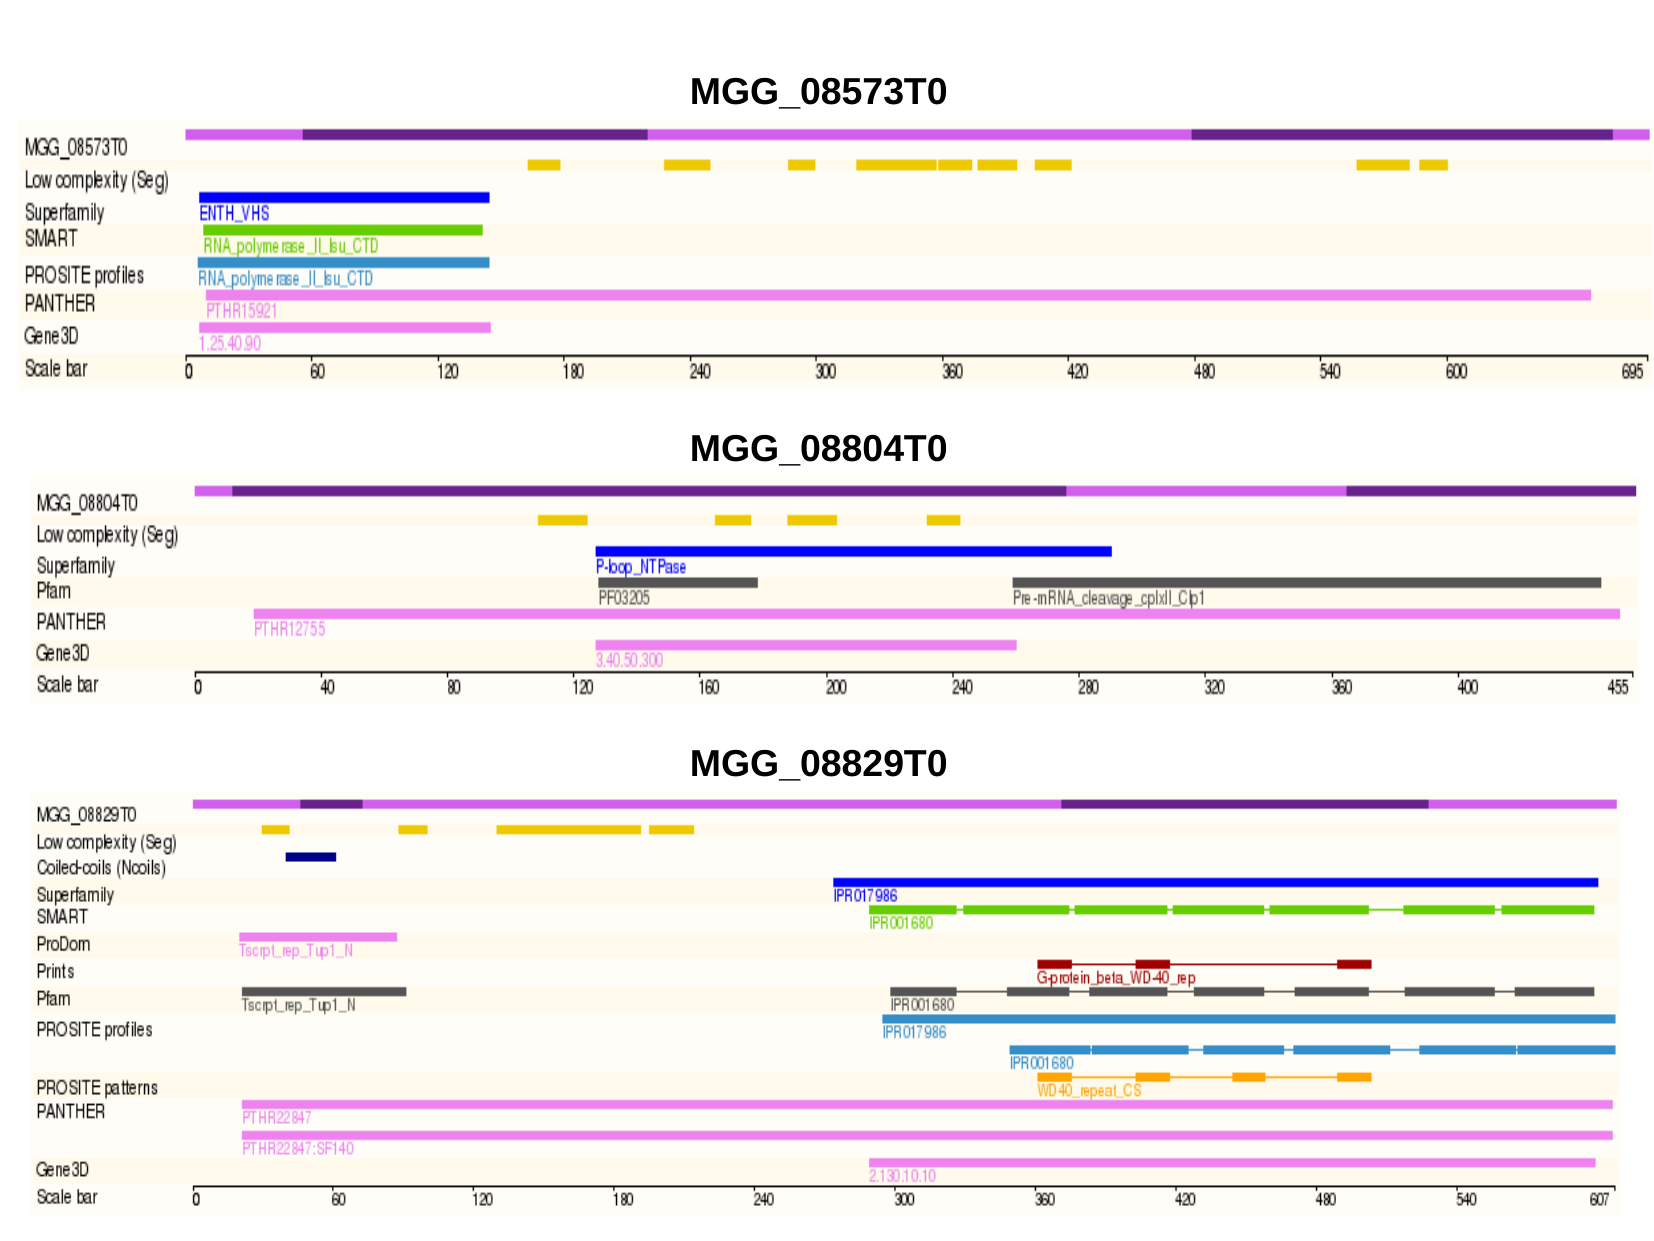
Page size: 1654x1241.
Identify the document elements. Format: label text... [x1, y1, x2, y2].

picture [18, 119, 1654, 391]
text_box MGG_08804T0 [675, 420, 991, 476]
text_box MGG_08829T0 [675, 735, 991, 791]
picture [30, 476, 1639, 706]
picture [30, 791, 1621, 1216]
text_box MGG_08573T0 [675, 63, 991, 119]
